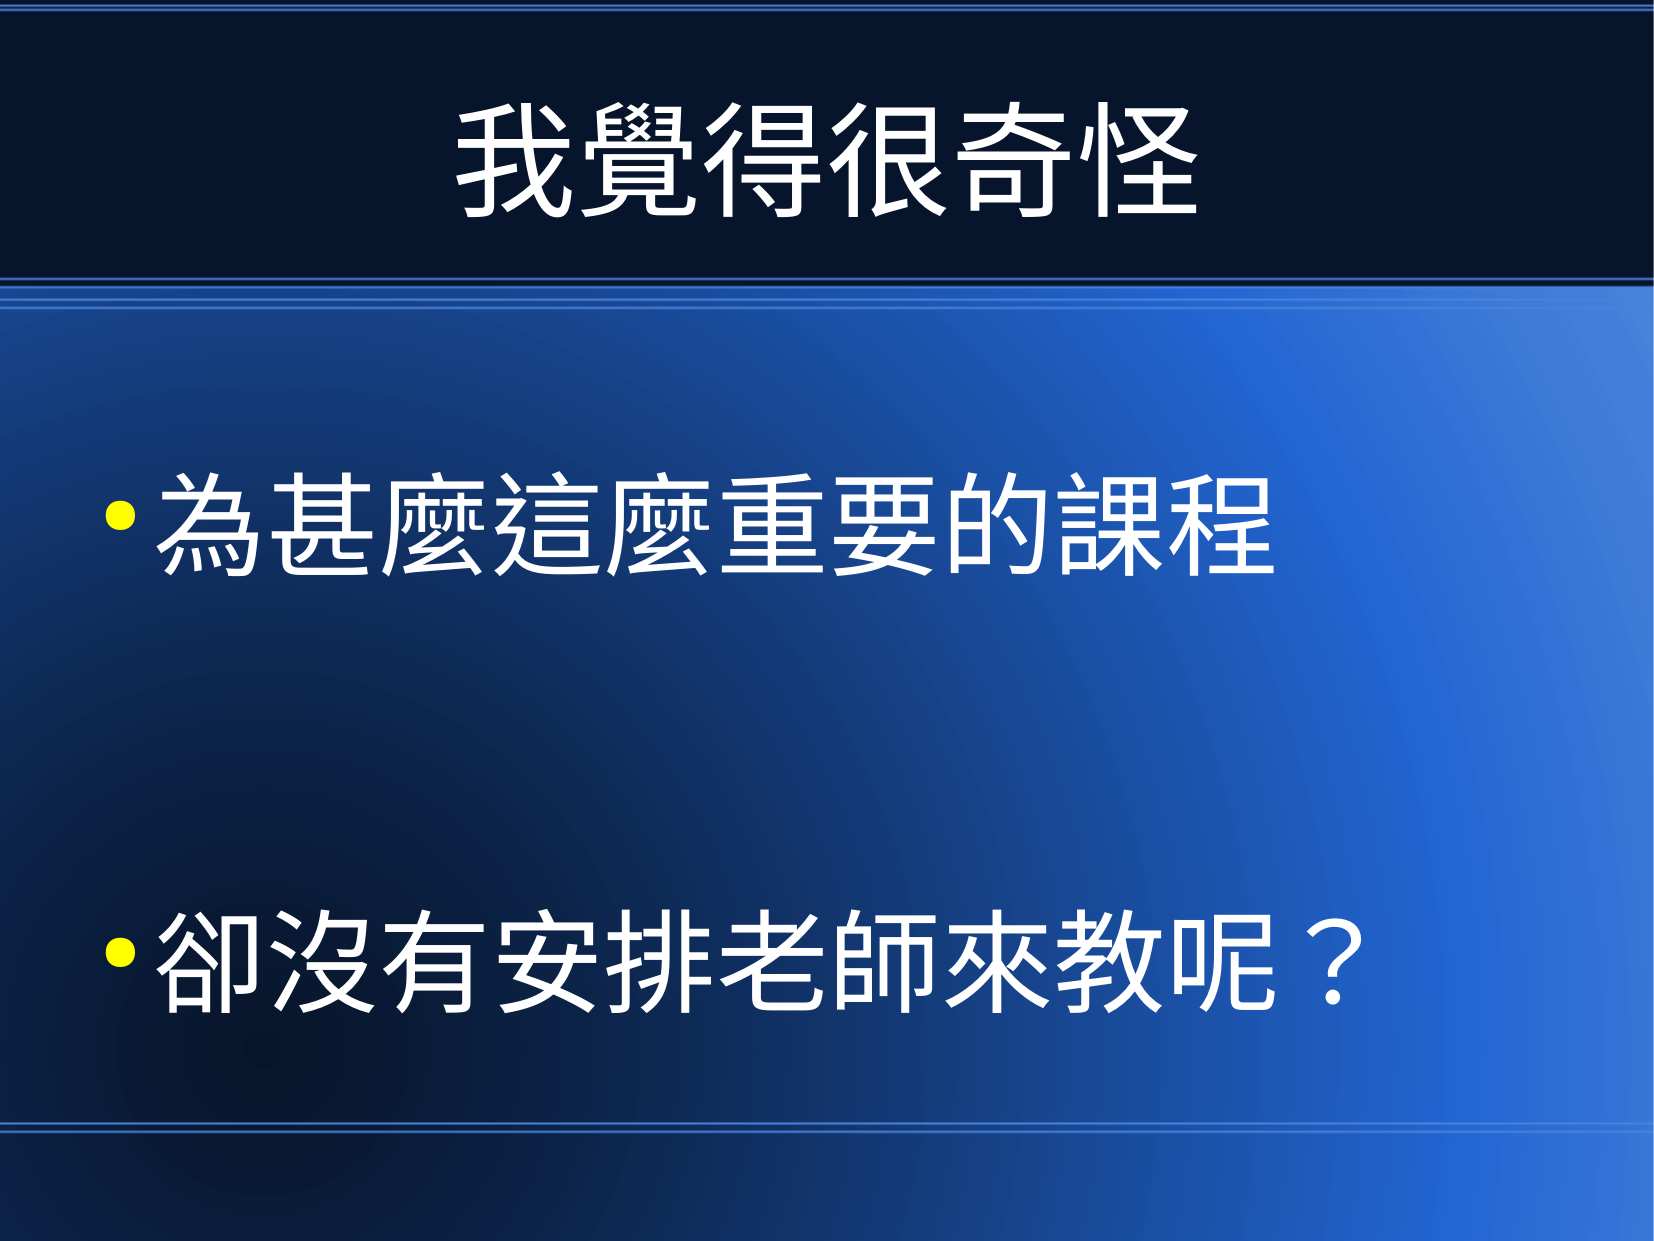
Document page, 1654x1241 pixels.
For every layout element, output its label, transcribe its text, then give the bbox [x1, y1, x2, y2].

title 我覺得很奇怪 [82, 49, 1571, 257]
list 為甚麼這麼重要的課程 卻沒有安排老師來教呢？ [82, 355, 1571, 1241]
picture [0, 0, 1654, 1241]
